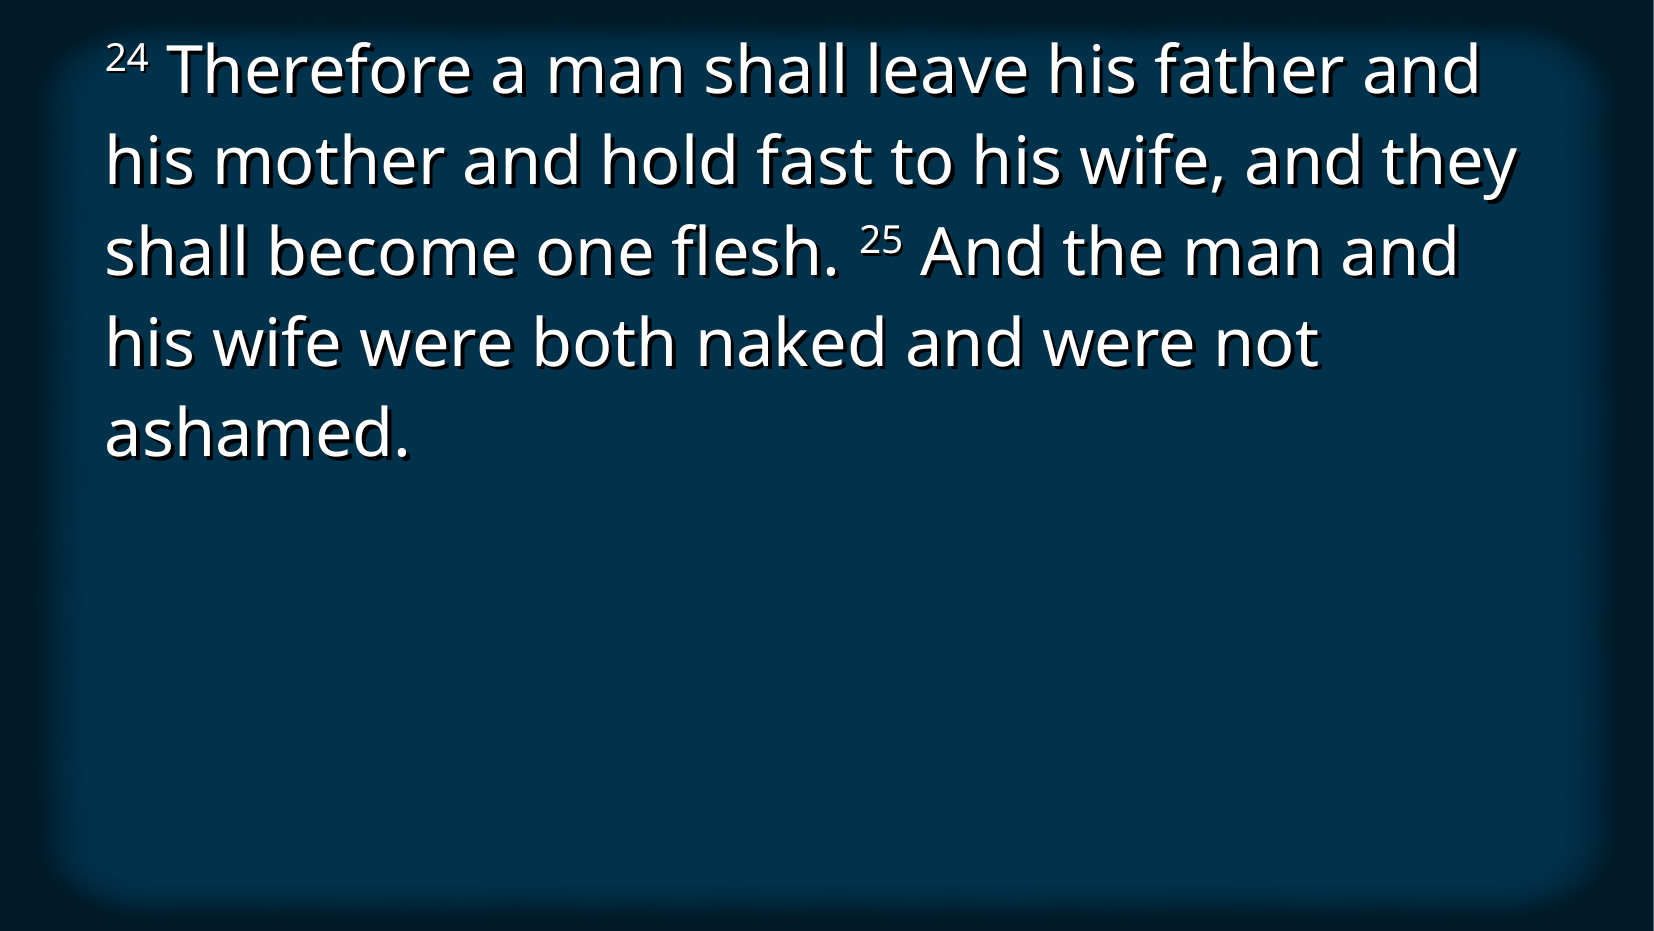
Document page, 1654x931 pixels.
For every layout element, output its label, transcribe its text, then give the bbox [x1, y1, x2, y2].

picture [0, 0, 1654, 931]
text_box 24 Therefore a man shall leave his father and his mother and hold fast to his wife, and they shall become one flesh. 25 And the man and his wife were both naked and were not ashamed. [90, 15, 1576, 457]
